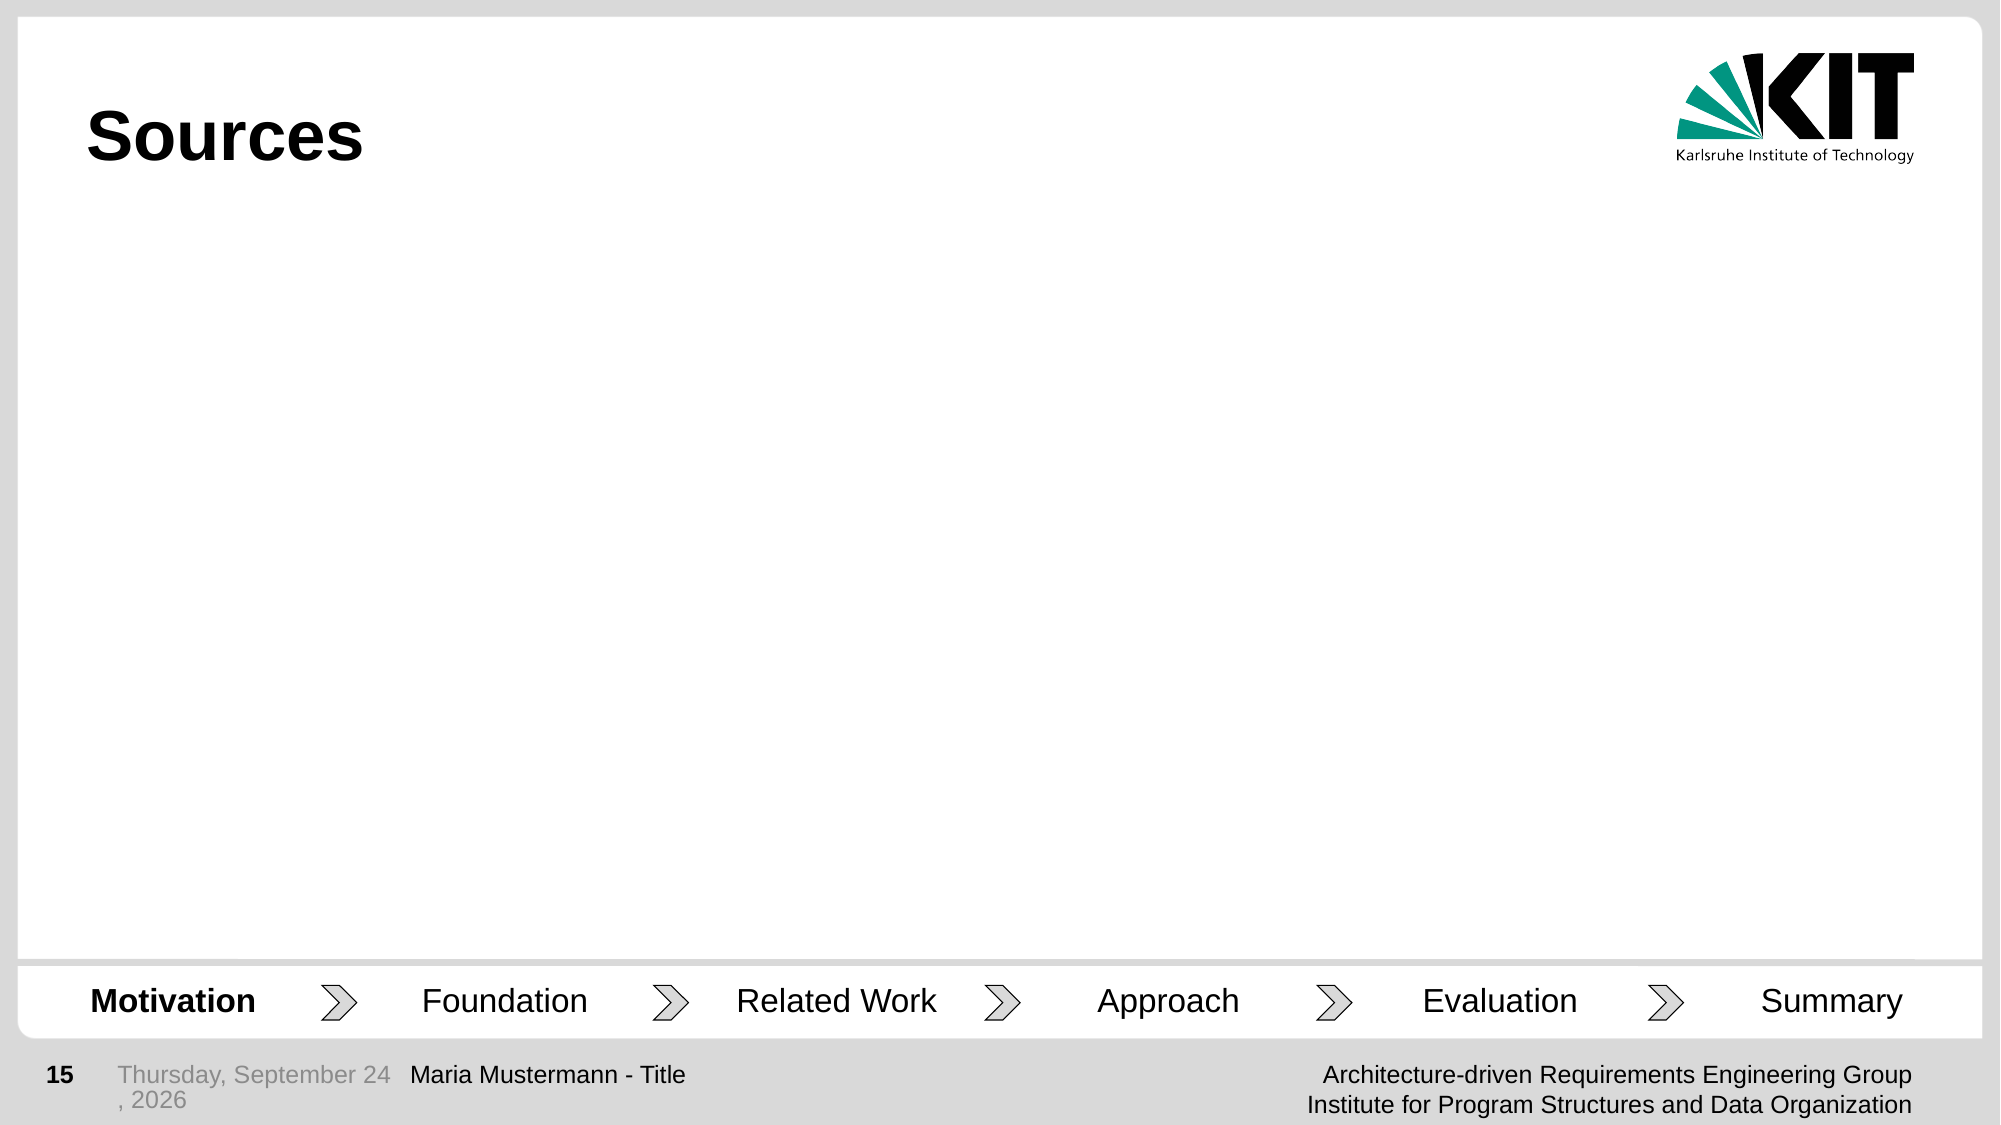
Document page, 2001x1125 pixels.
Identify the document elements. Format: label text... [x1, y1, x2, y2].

slide_number Friday, June 18, 2021 [118, 1058, 397, 1119]
text_box Related Work [721, 971, 953, 1027]
text_box Summary [1708, 971, 1957, 1027]
text_box Motivation [49, 971, 298, 1027]
text_box Approach [1082, 971, 1255, 1027]
text_box [985, 985, 1021, 1021]
text_box [1317, 985, 1352, 1021]
text_box Foundation [381, 971, 630, 1027]
text_box [653, 985, 689, 1021]
text_box [322, 985, 357, 1021]
title Sources [86, 72, 1592, 176]
text_box [1648, 985, 1684, 1021]
slide_number <number> [45, 1058, 118, 1119]
text_box Evaluation [1407, 971, 1594, 1027]
picture [0, 0, 2000, 1125]
